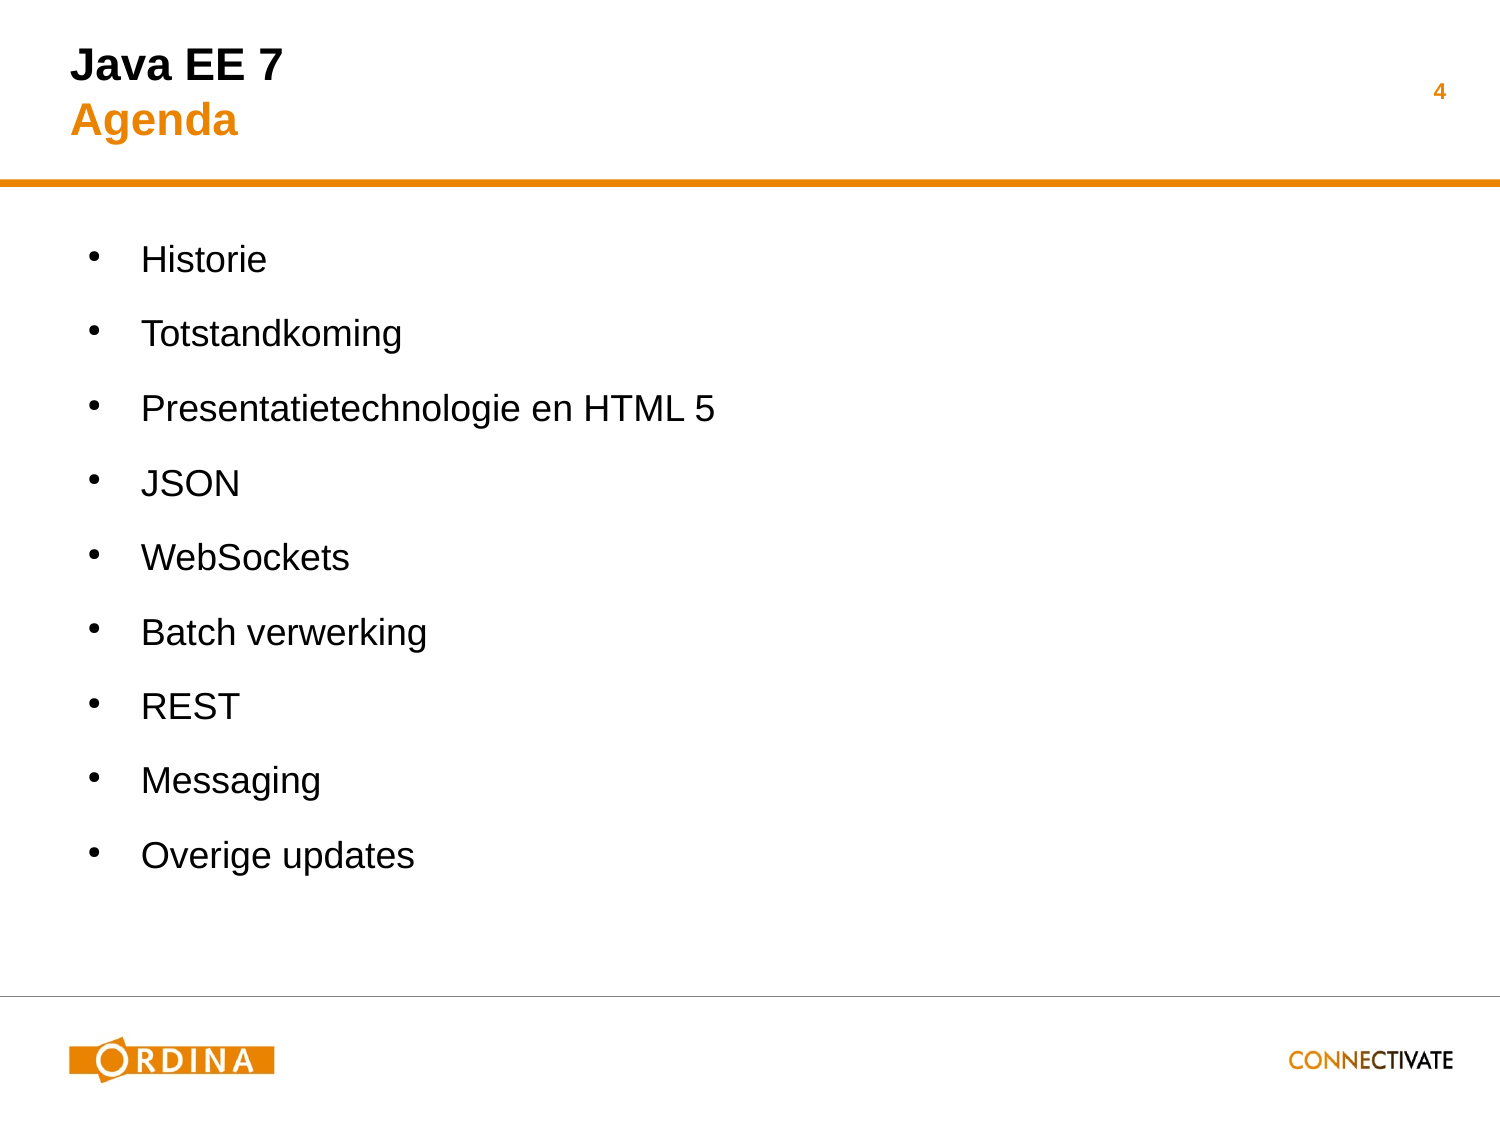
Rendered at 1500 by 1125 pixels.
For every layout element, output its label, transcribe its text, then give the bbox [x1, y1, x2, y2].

picture [1287, 1048, 1455, 1071]
picture [64, 1032, 279, 1087]
slide_number <number> [1397, 69, 1462, 121]
title Java EE 7 Agenda [54, 0, 1397, 180]
list Historie Totstandkoming Presentatietechnologie en HTML 5 JSON WebSockets Batch verwerking REST Messaging Overige updates [54, 227, 1462, 979]
